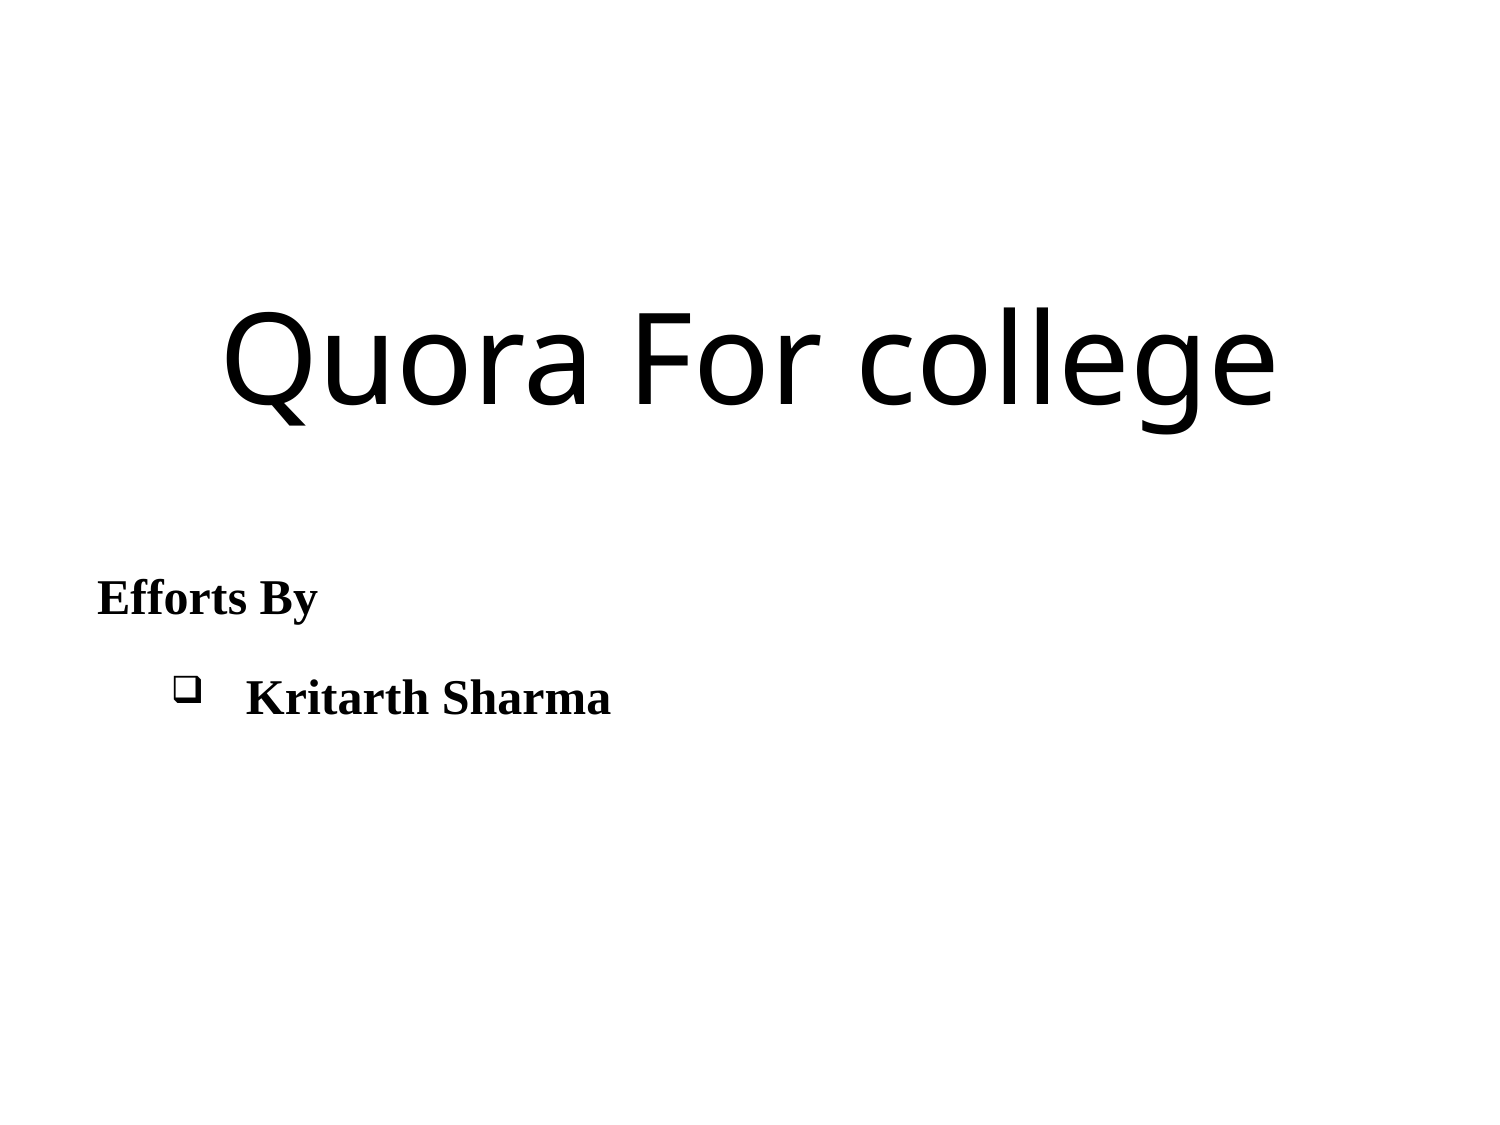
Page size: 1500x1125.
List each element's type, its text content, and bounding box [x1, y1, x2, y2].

subtitle Efforts By Kritarth Sharma [82, 527, 1445, 1079]
title Quora For college [35, 234, 1465, 539]
